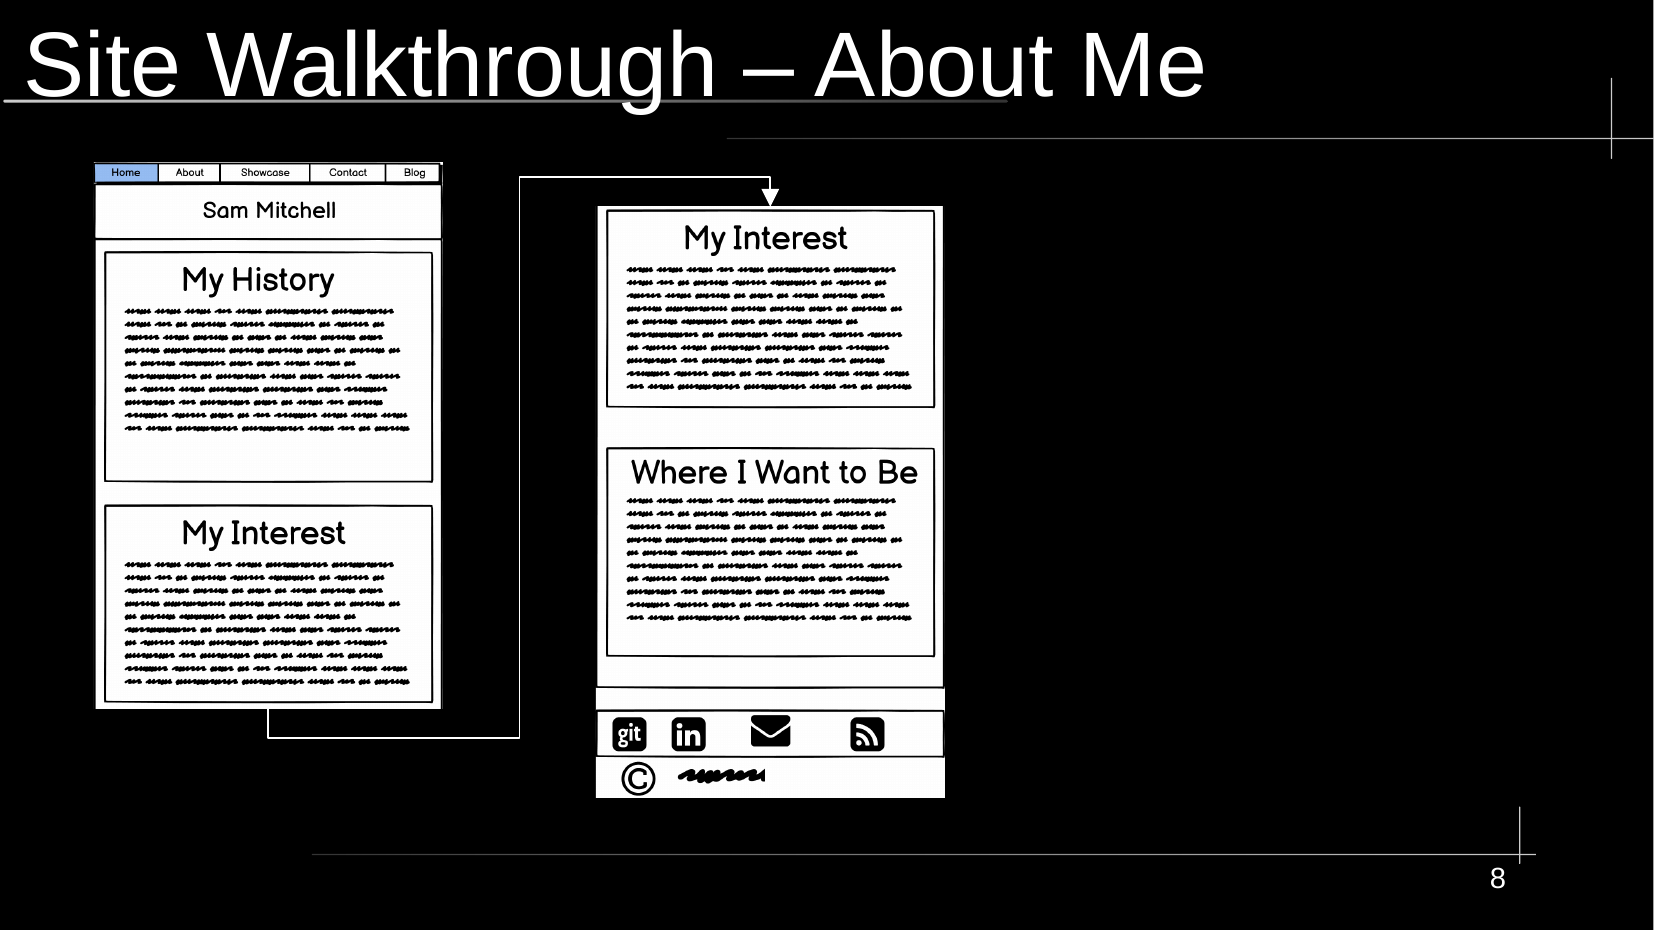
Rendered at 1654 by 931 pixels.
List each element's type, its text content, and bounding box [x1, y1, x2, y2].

picture [93, 162, 443, 709]
picture [595, 206, 945, 798]
title Site Walkthrough – About Me [23, 11, 1589, 119]
